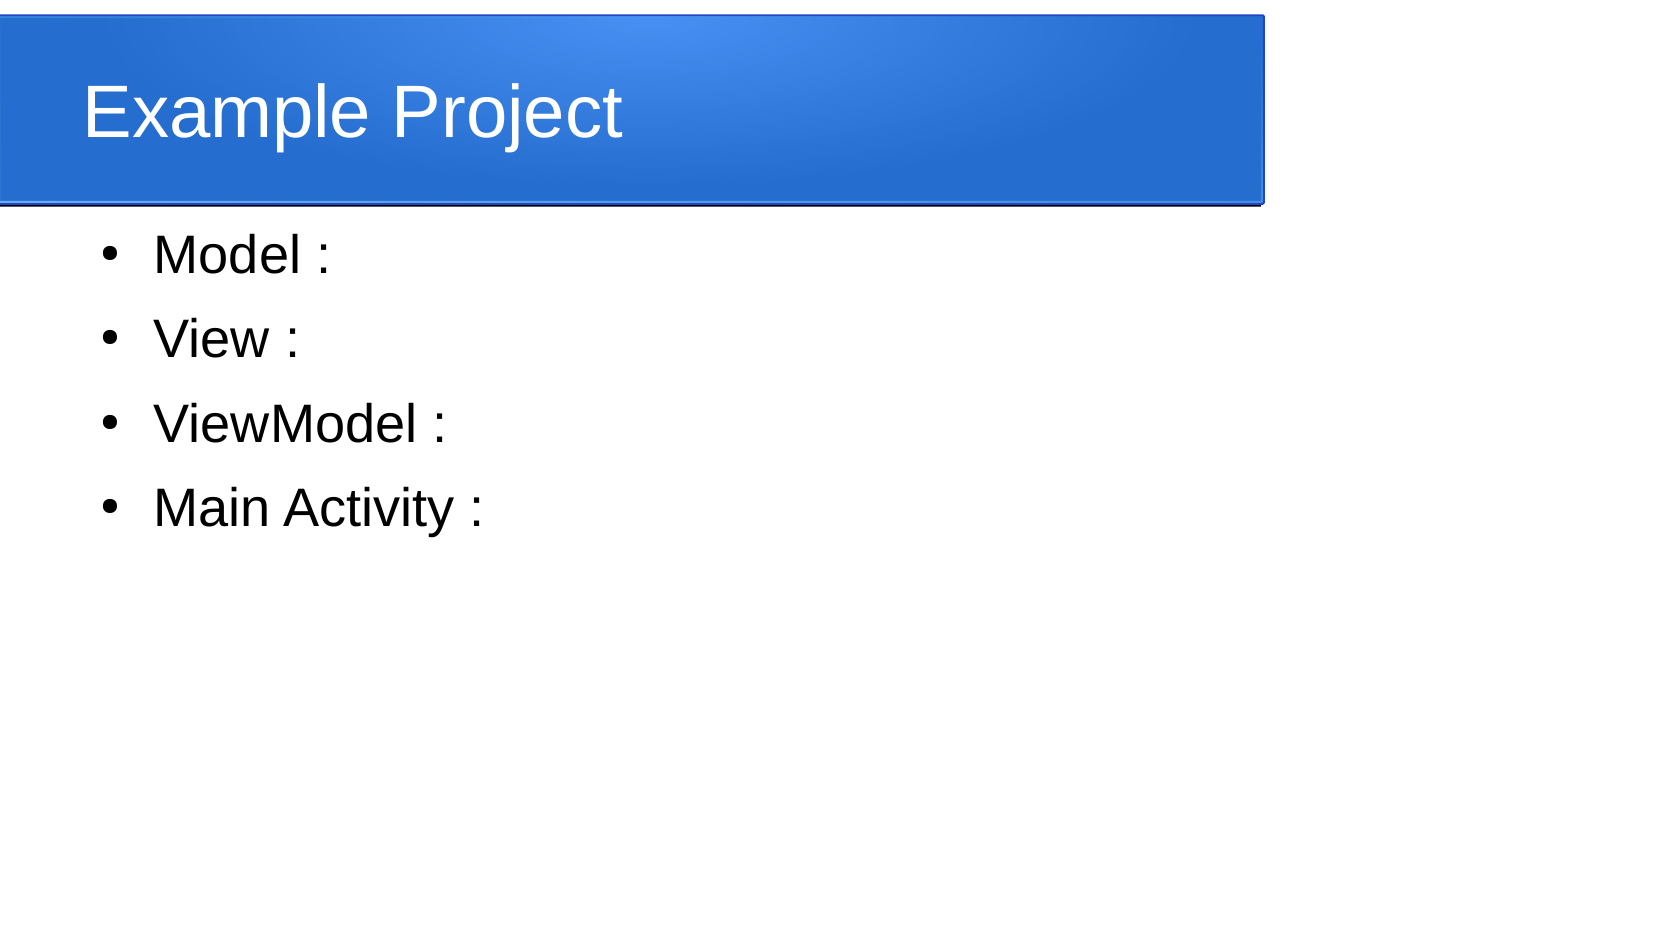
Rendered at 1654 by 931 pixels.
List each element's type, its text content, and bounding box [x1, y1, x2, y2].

list Model : View : ViewModel : Main Activity : [82, 224, 1571, 764]
title Example Project [82, 35, 1235, 189]
